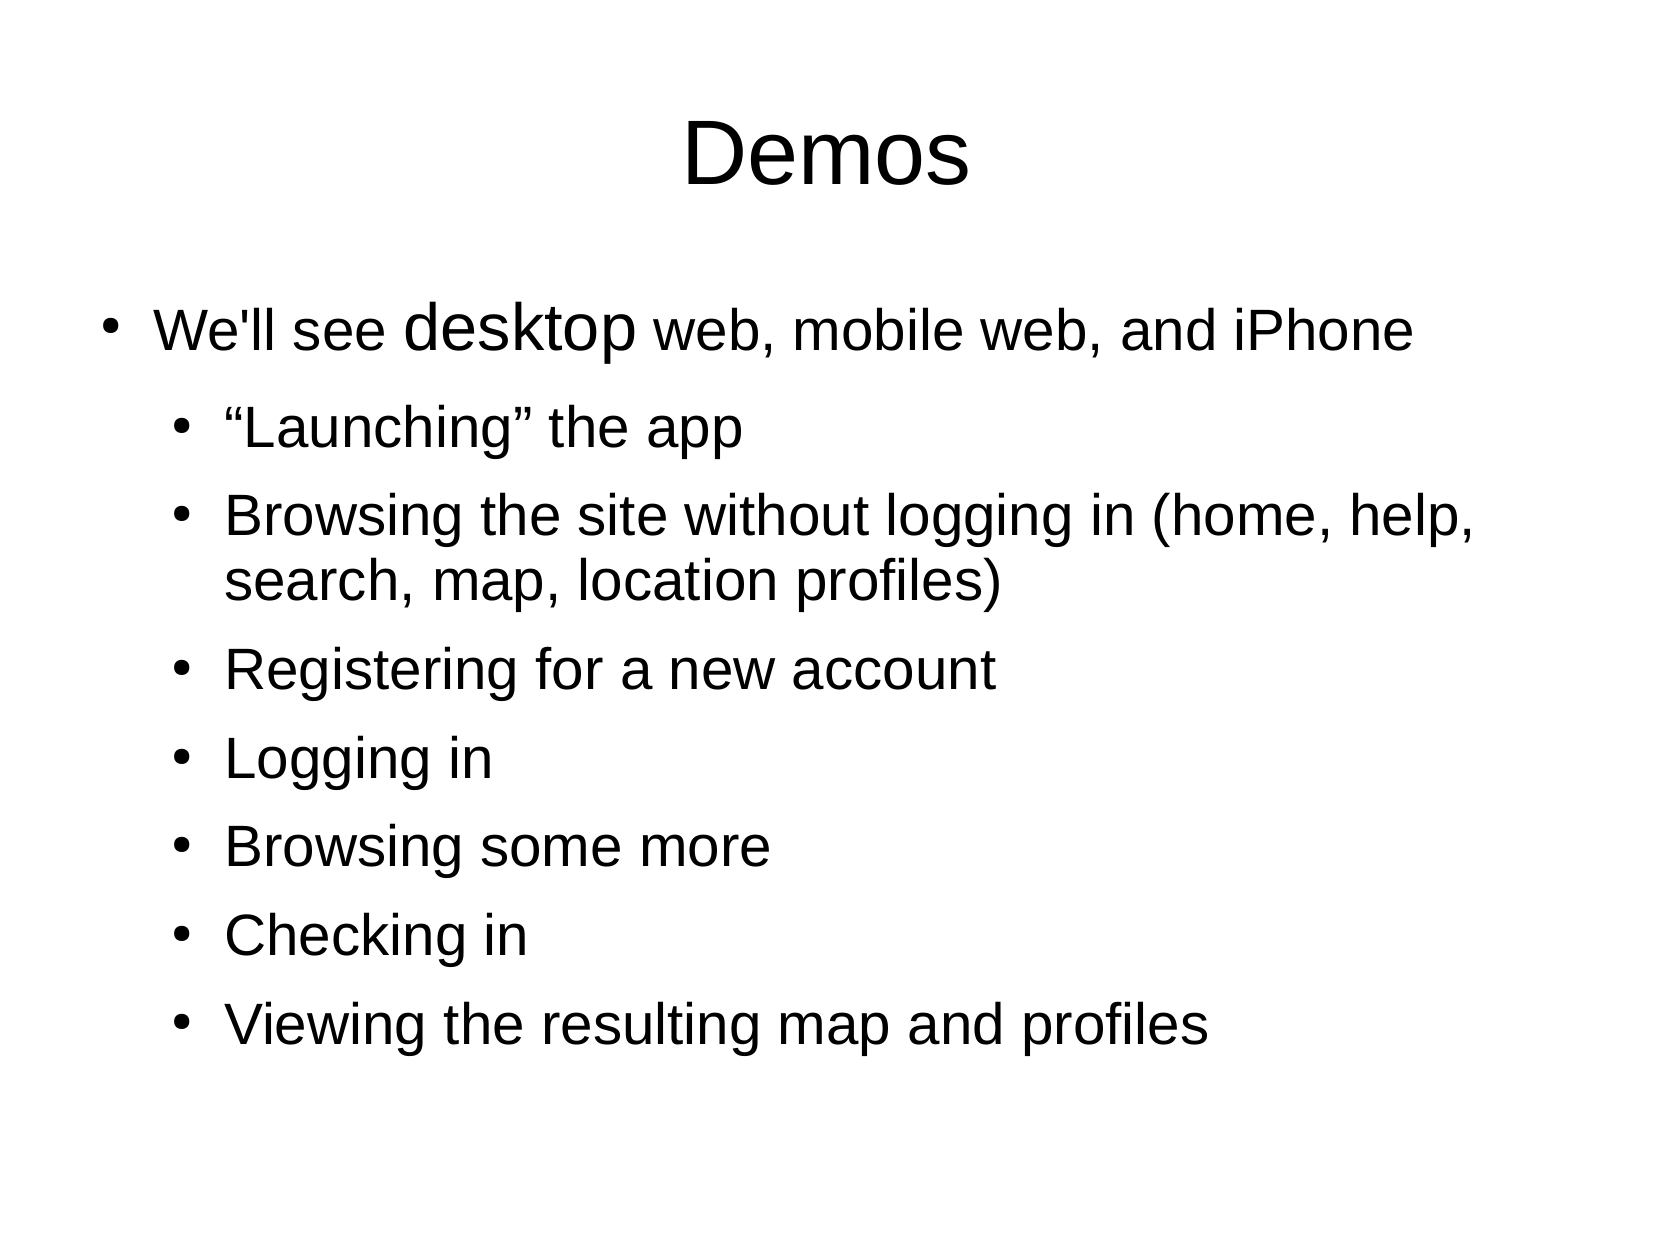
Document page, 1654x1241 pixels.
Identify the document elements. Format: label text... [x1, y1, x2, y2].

title Demos [82, 56, 1571, 250]
list We'll see desktop web, mobile web, and iPhone “Launching” the app Browsing the site without logging in (home, help, search, map, location profiles) Registering for a new account Logging in Browsing some more Checking in Viewing the resulting map and profiles [82, 290, 1571, 1094]
